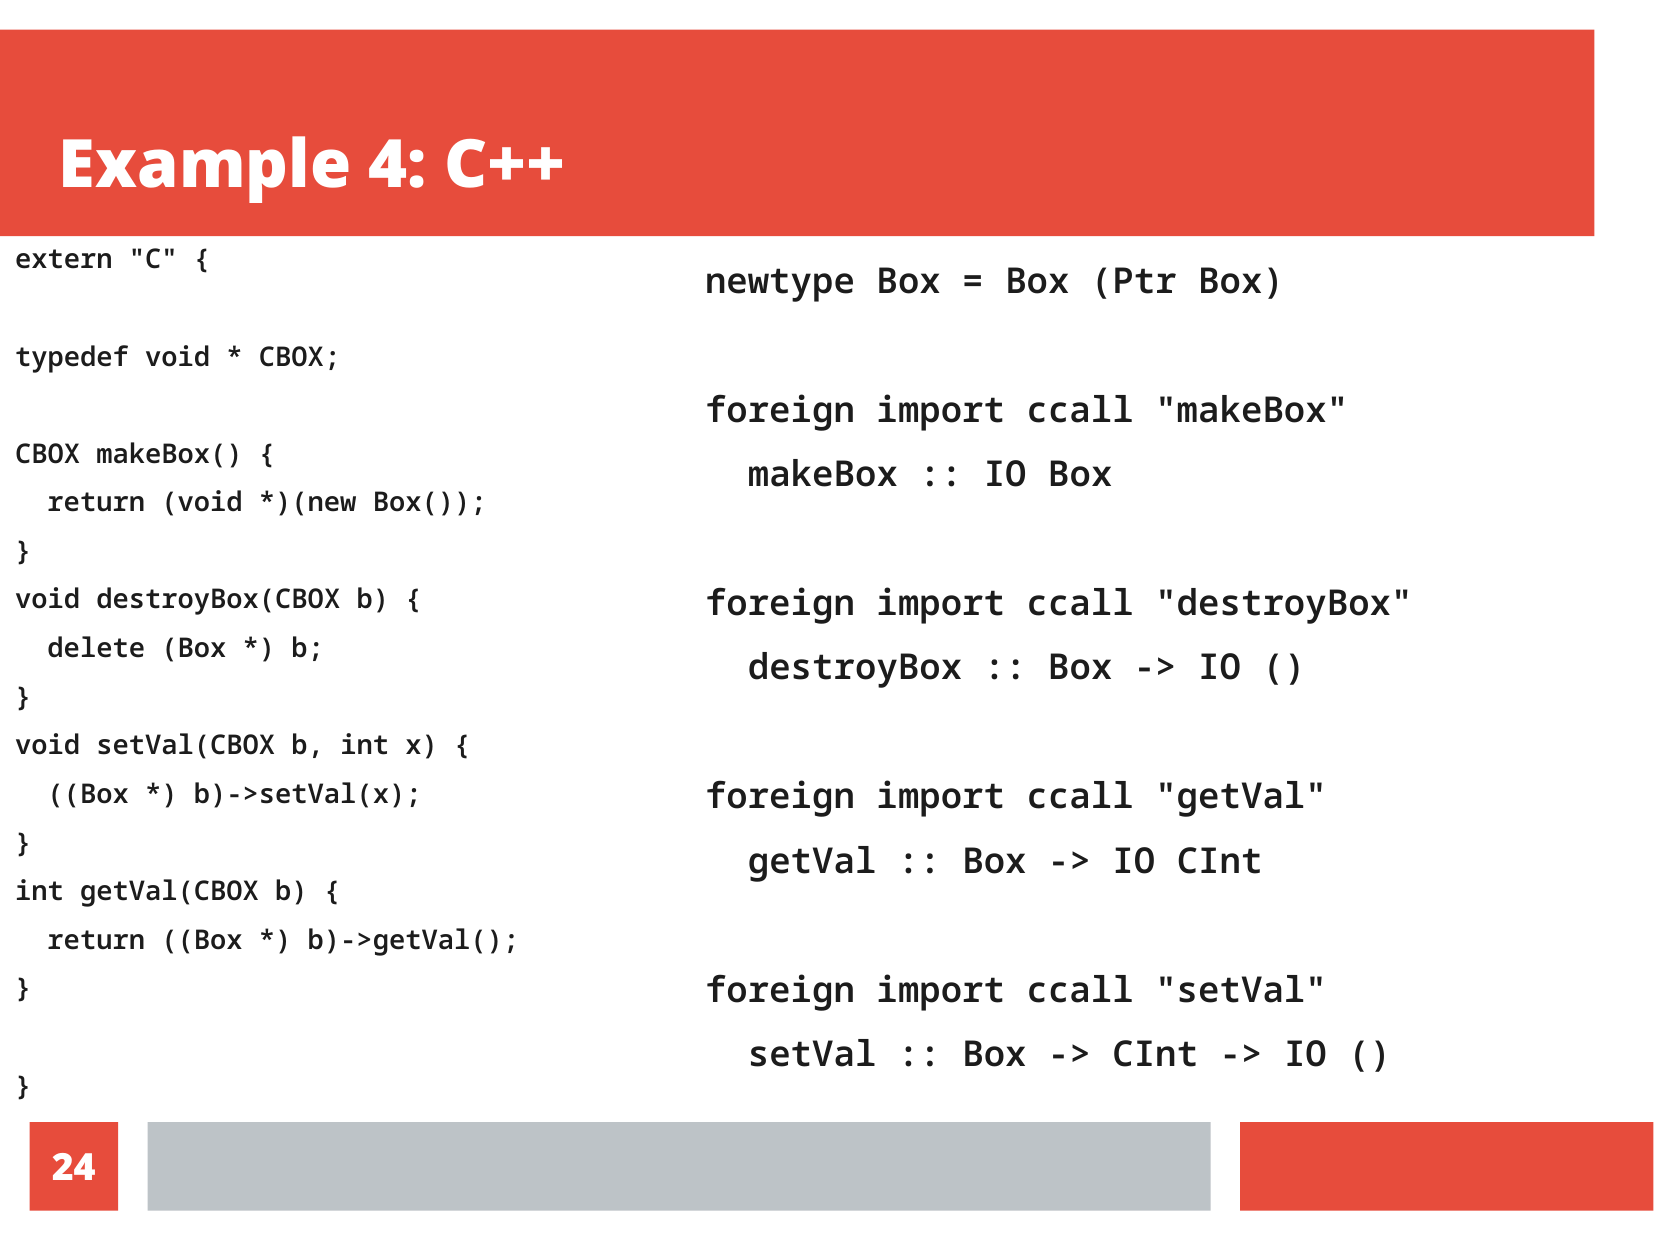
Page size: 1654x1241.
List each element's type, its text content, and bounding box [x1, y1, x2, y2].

list newtype Box = Box (Ptr Box) foreign import ccall "makeBox" makeBox :: IO Box foreign import ccall "destroyBox" destroyBox :: Box -> IO () foreign import ccall "getVal" getVal :: Box -> IO CInt foreign import ccall "setVal" setVal :: Box -> CInt -> IO () [705, 255, 1621, 1081]
title Example 4: C++ [59, 59, 1595, 207]
list extern "C" { typedef void * CBOX; CBOX makeBox() { return (void *)(new Box()); } void destroyBox(CBOX b) { delete (Box *) b; } void setVal(CBOX b, int x) { ((Box *) b)->setVal(x); } int getVal(CBOX b) { return ((Box *) b)->getVal(); } } [15, 240, 676, 1111]
